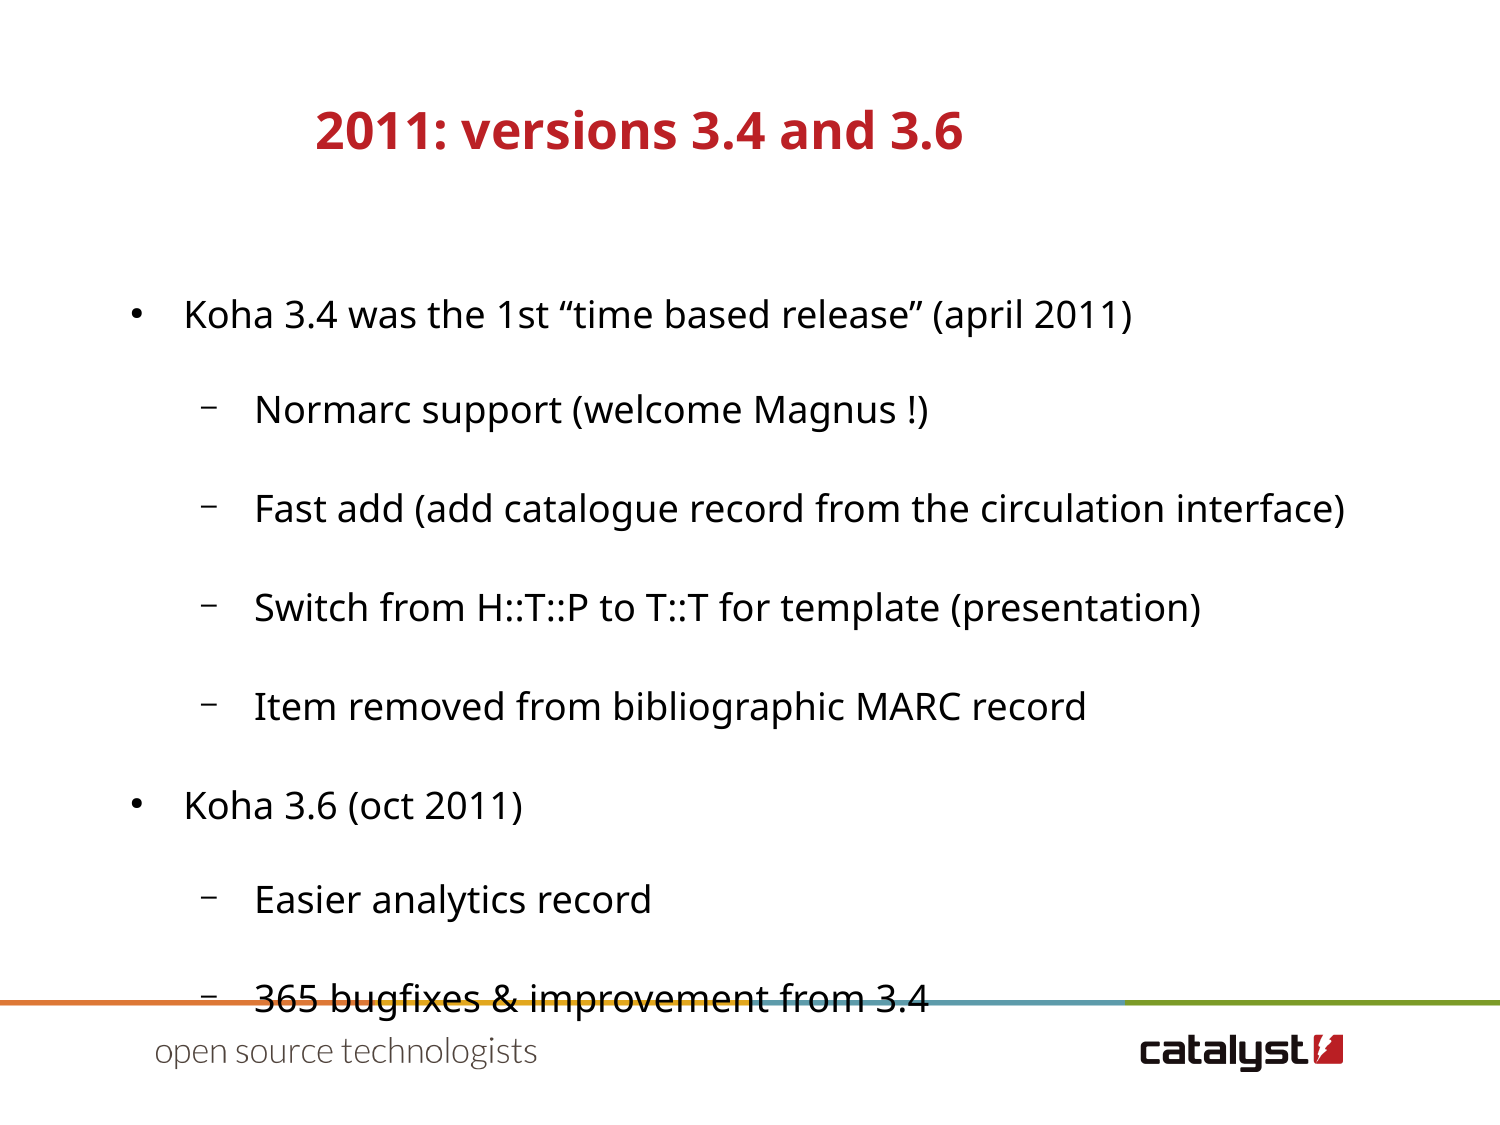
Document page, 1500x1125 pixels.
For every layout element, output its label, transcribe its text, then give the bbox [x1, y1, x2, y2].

title 2011: versions 3.4 and 3.6 [315, 0, 1463, 260]
picture [0, 1000, 1500, 1072]
list Koha 3.4 was the 1st “time based release” (april 2011) Normarc support (welcome Magnus !) Fast add (add catalogue record from the circulation interface) Switch from H::T::P to T::T for template (presentation) Item removed from bibliographic MARC record Koha 3.6 (oct 2011) Easier analytics record 365 bugfixes & improvement from 3.4 [112, 262, 1377, 1046]
